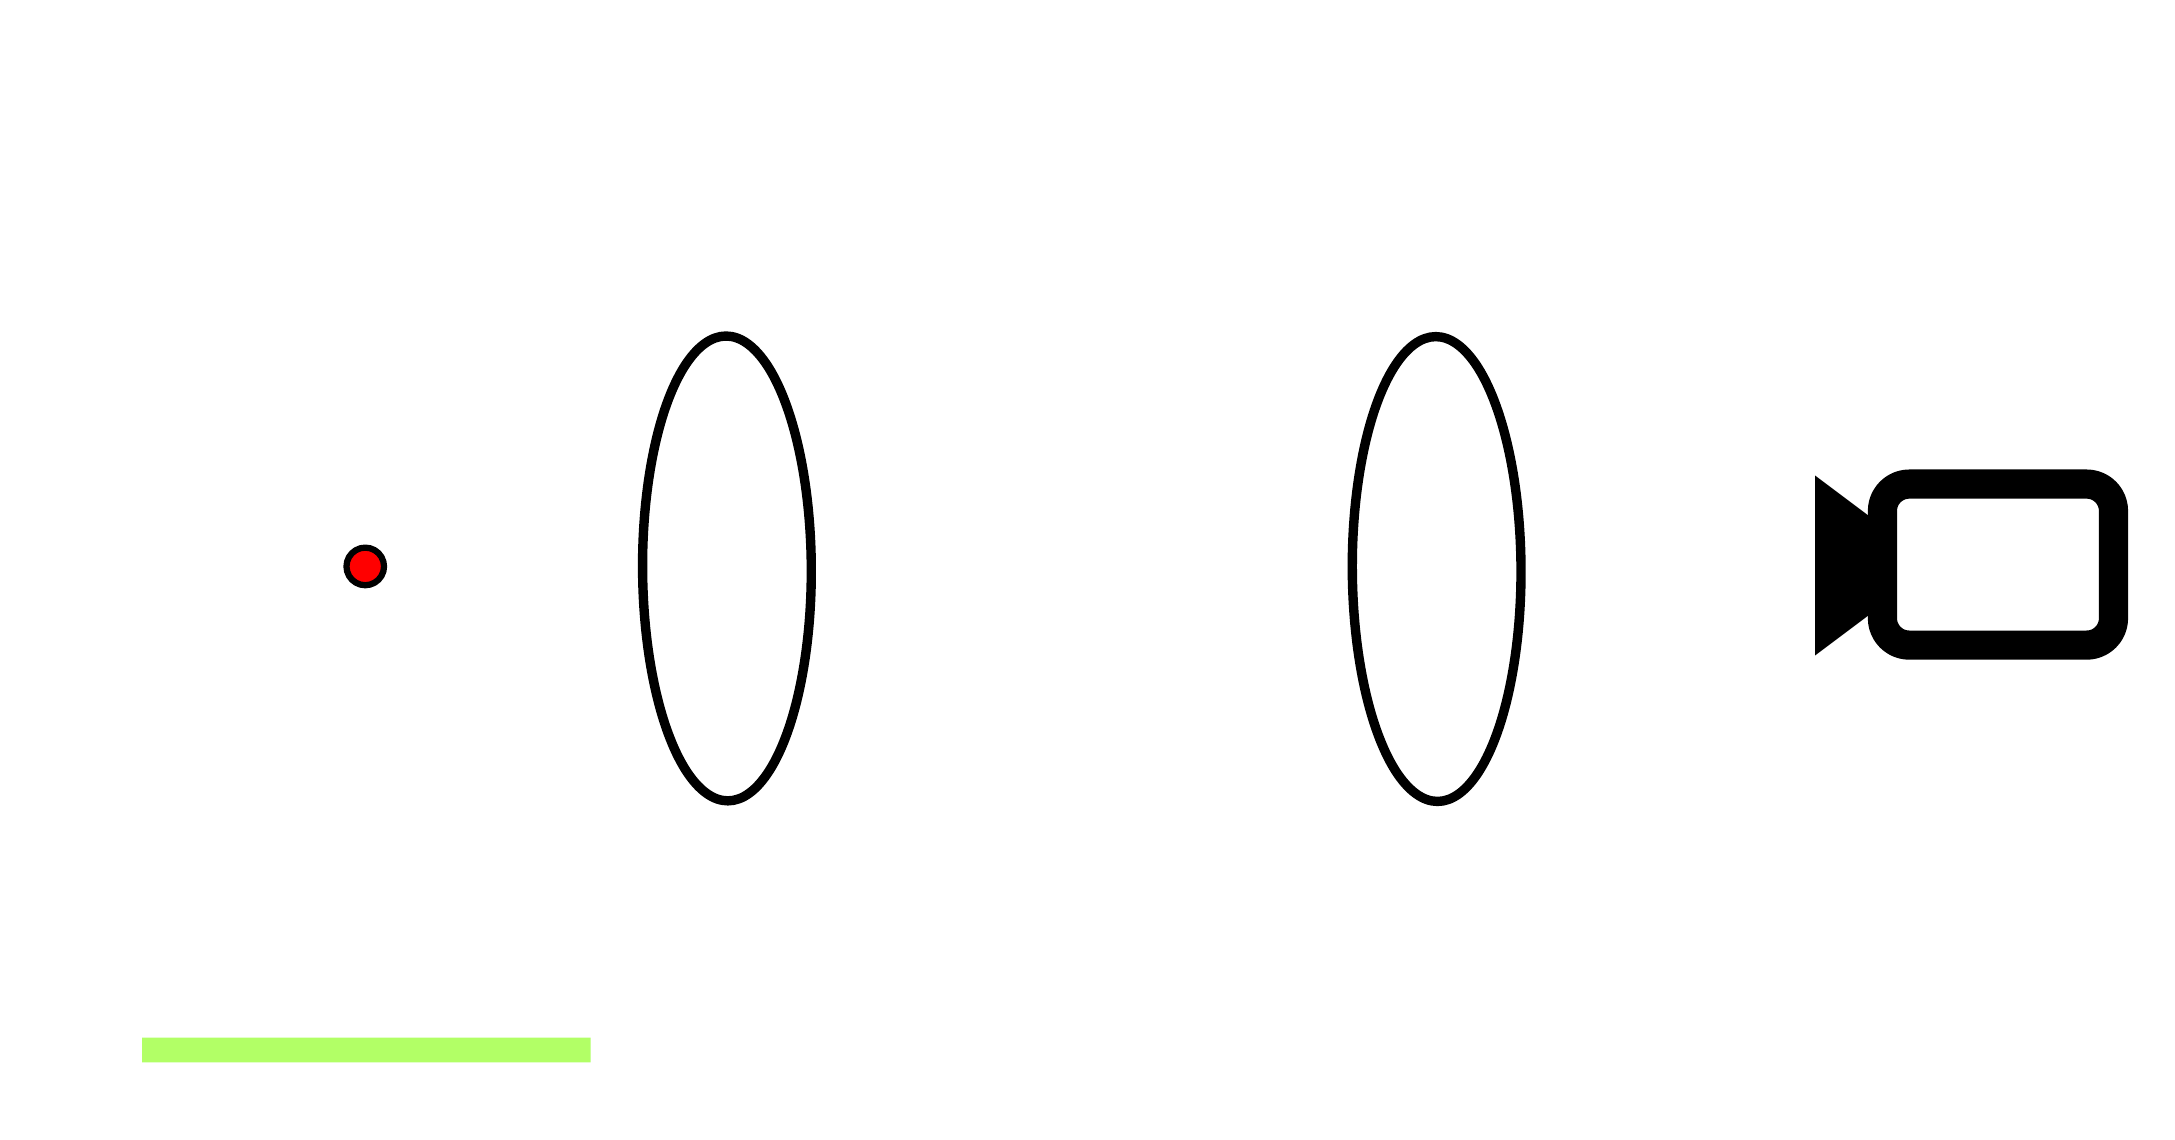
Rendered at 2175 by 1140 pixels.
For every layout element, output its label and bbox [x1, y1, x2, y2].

text_box [642, 336, 812, 801]
text_box [1815, 475, 1876, 656]
text_box [346, 547, 385, 586]
text_box [1882, 484, 2114, 646]
text_box [1352, 336, 1522, 802]
